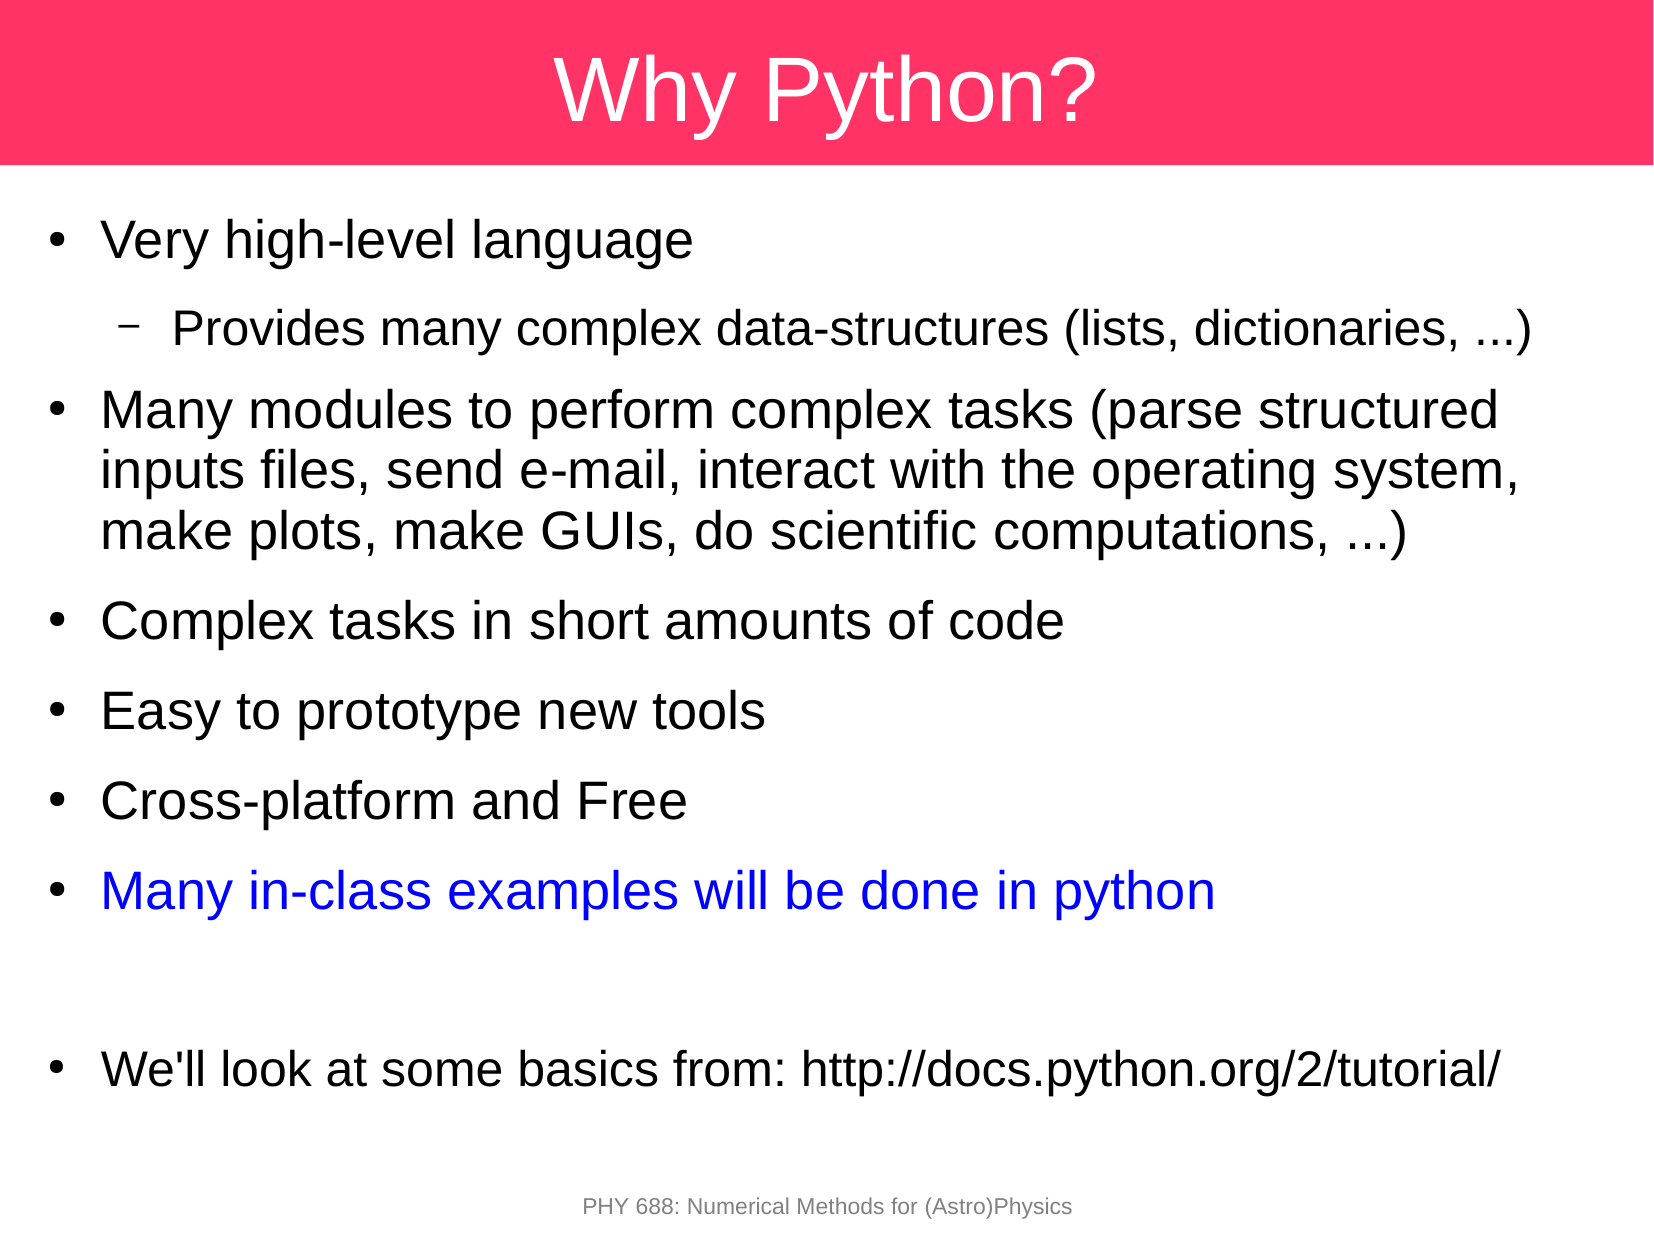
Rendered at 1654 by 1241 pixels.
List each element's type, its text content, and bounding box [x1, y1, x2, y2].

title Why Python? [82, 31, 1571, 148]
list Very high-level language Provides many complex data-structures (lists, dictionaries, ...) Many modules to perform complex tasks (parse structured inputs files, send e-mail, interact with the operating system, make plots, make GUIs, do scientific computations, ...) Complex tasks in short amounts of code Easy to prototype new tools Cross-platform and Free Many in-class examples will be done in python We'll look at some basics from: http://docs.python.org/2/tutorial/ [30, 210, 1621, 1171]
